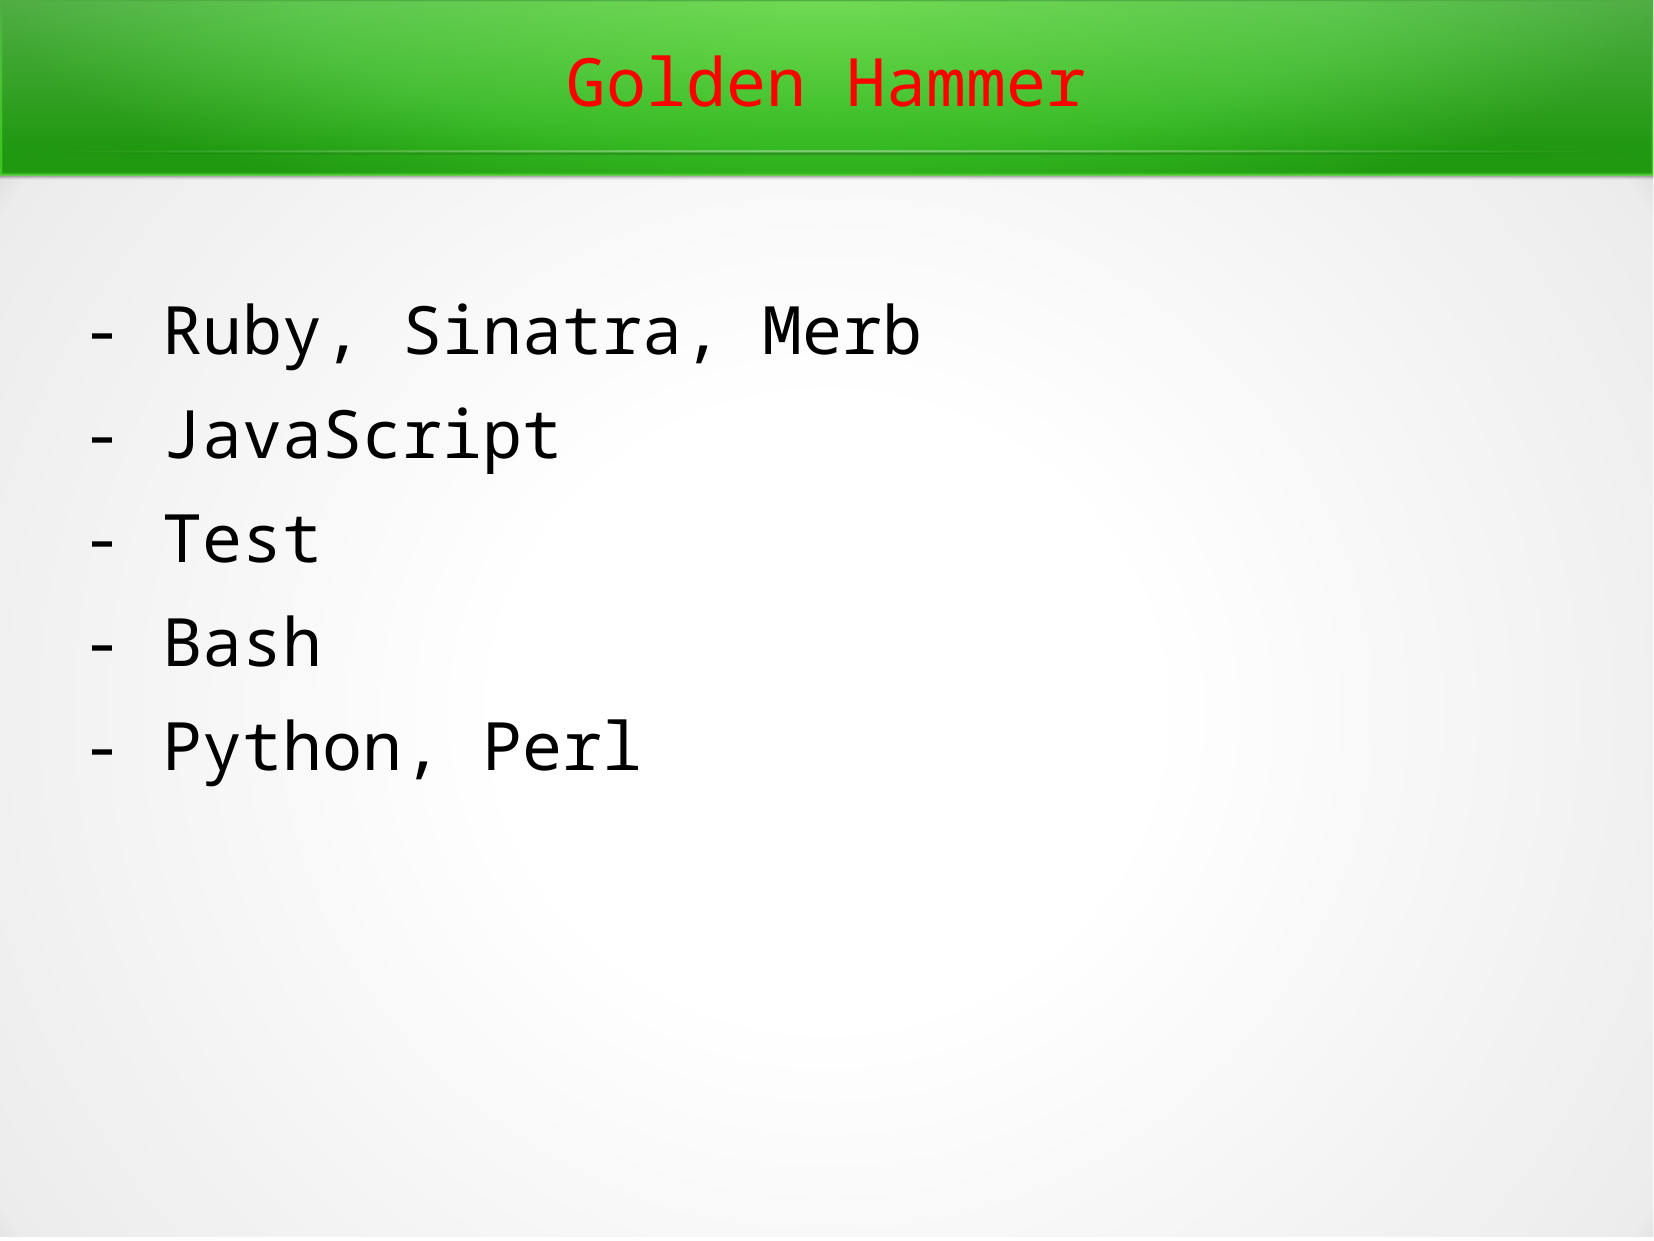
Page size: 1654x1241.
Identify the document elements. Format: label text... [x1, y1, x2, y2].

list - Ruby, Sinatra, Merb - JavaScript - Test - Bash - Python, Perl [82, 290, 1571, 1202]
title Golden Hammer [82, 11, 1571, 154]
picture [0, 0, 1654, 1237]
